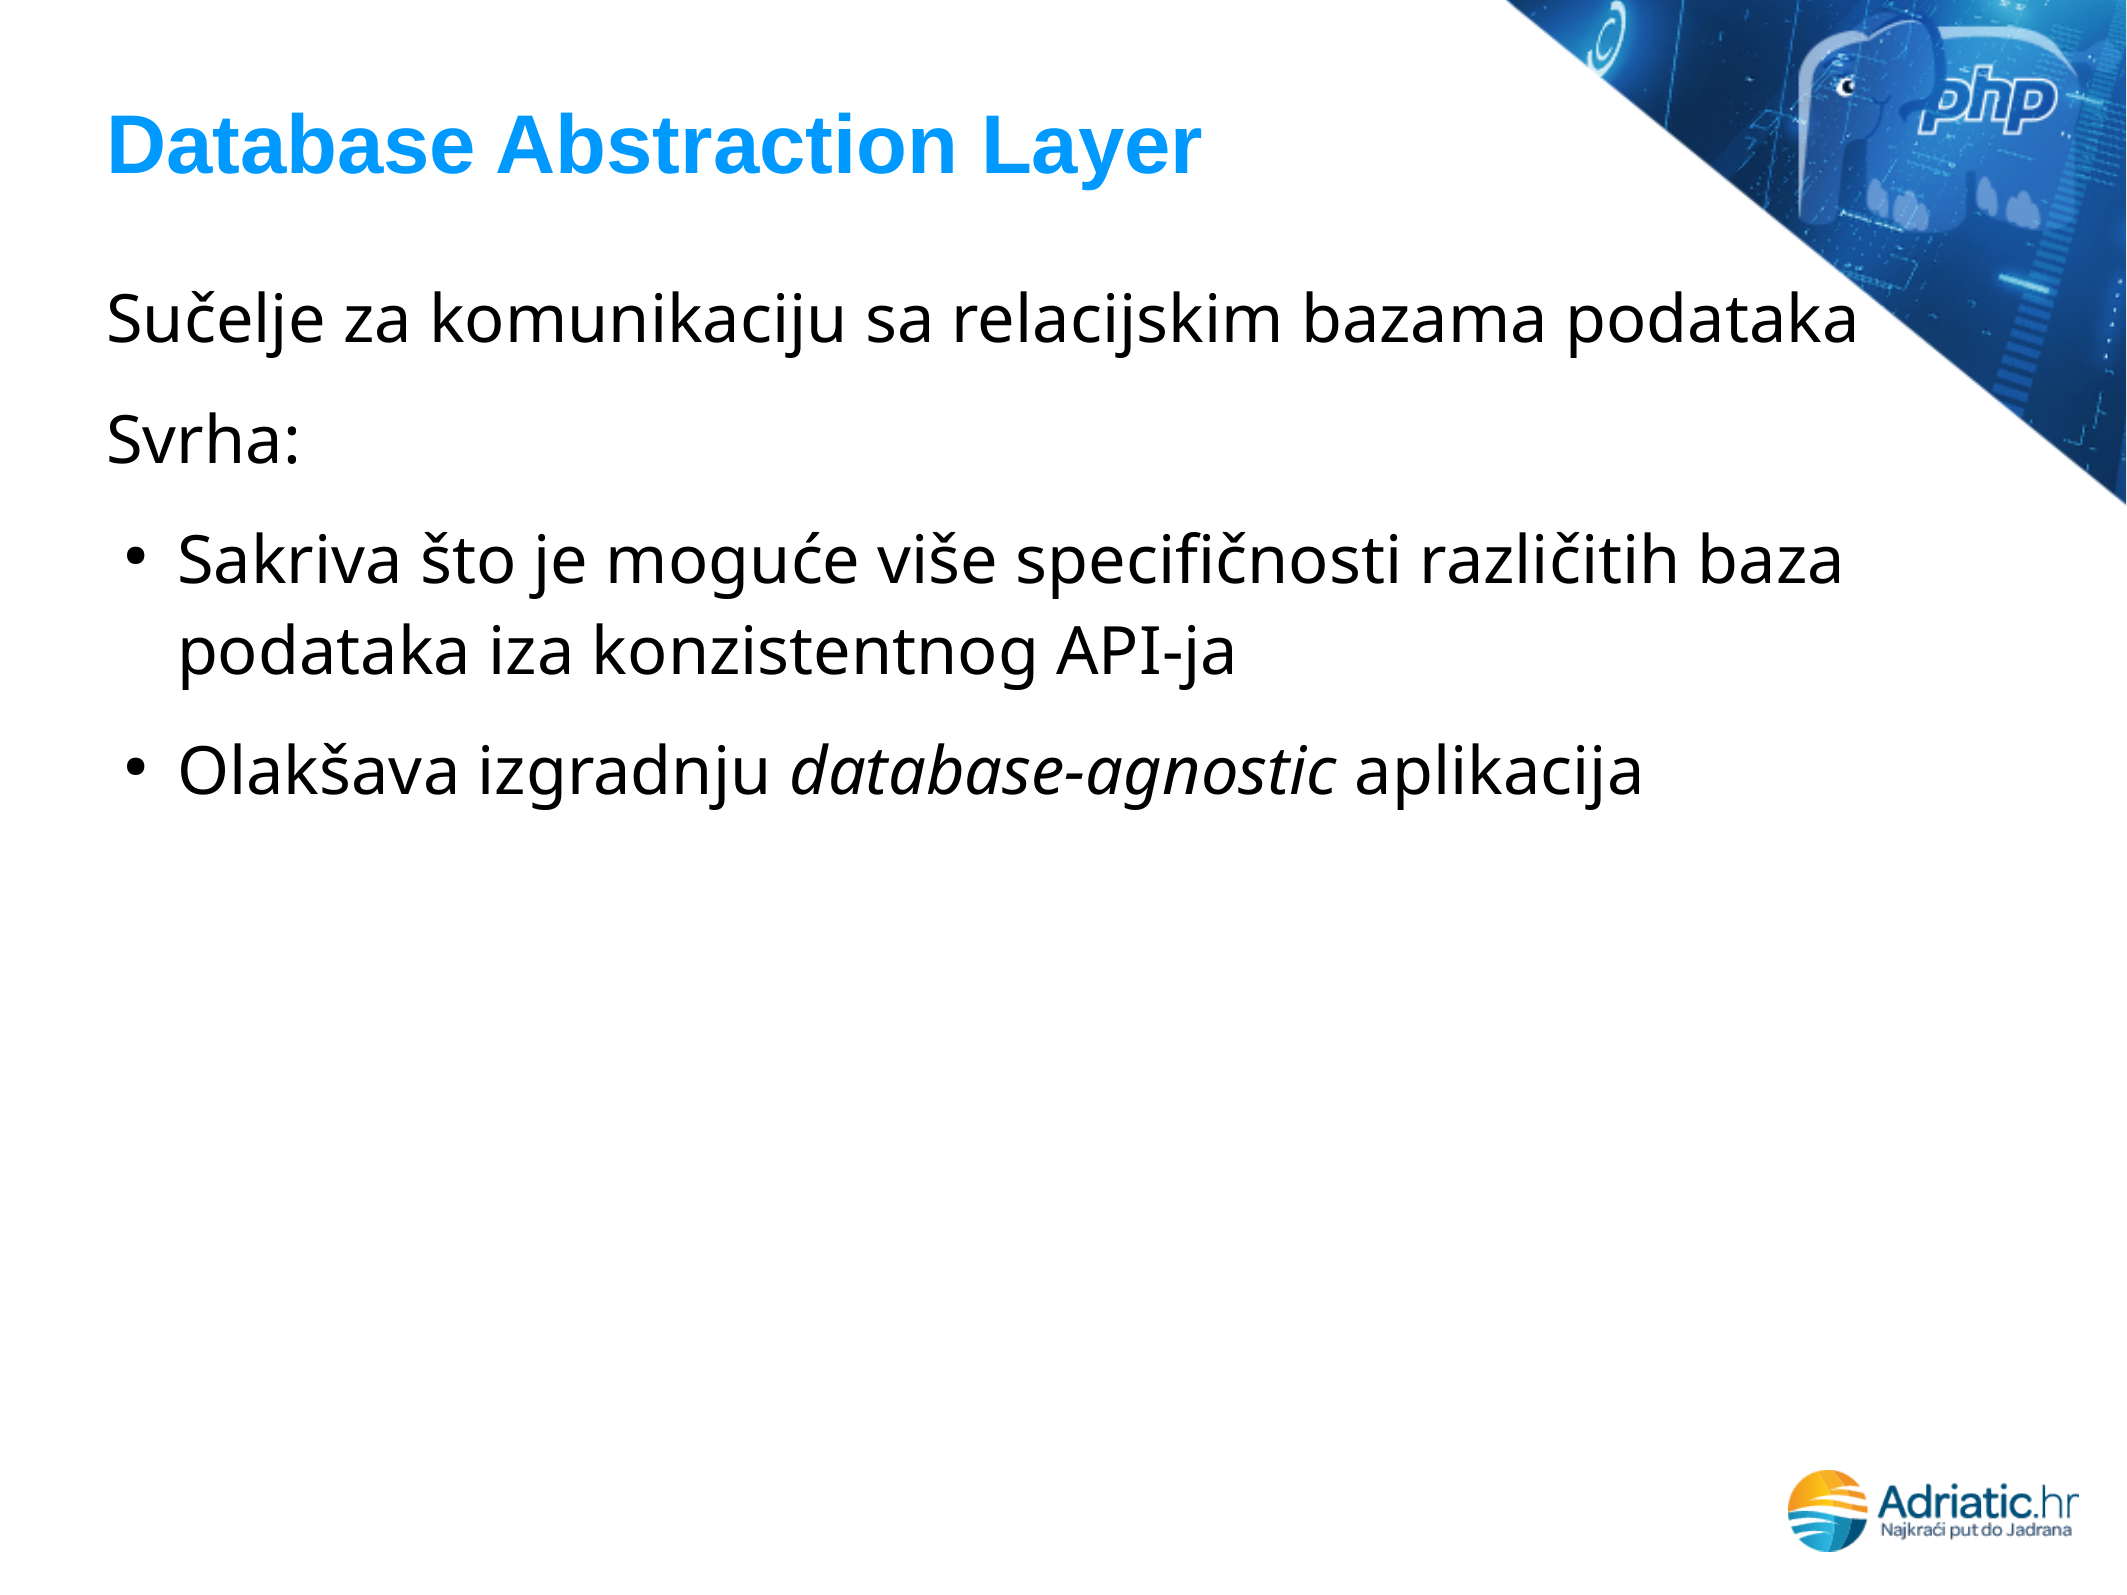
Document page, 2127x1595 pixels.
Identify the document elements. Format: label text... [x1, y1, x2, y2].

list Sučelje za komunikaciju sa relacijskim bazama podataka Svrha: Sakriva što je moguće više specifičnosti različitih baza podataka iza konzistentnog API-ja Olakšava izgradnju database-agnostic aplikacija [106, 271, 2020, 1453]
picture [1788, 1470, 2079, 1552]
title Database Abstraction Layer [106, 70, 1630, 219]
picture [1505, 0, 2127, 625]
